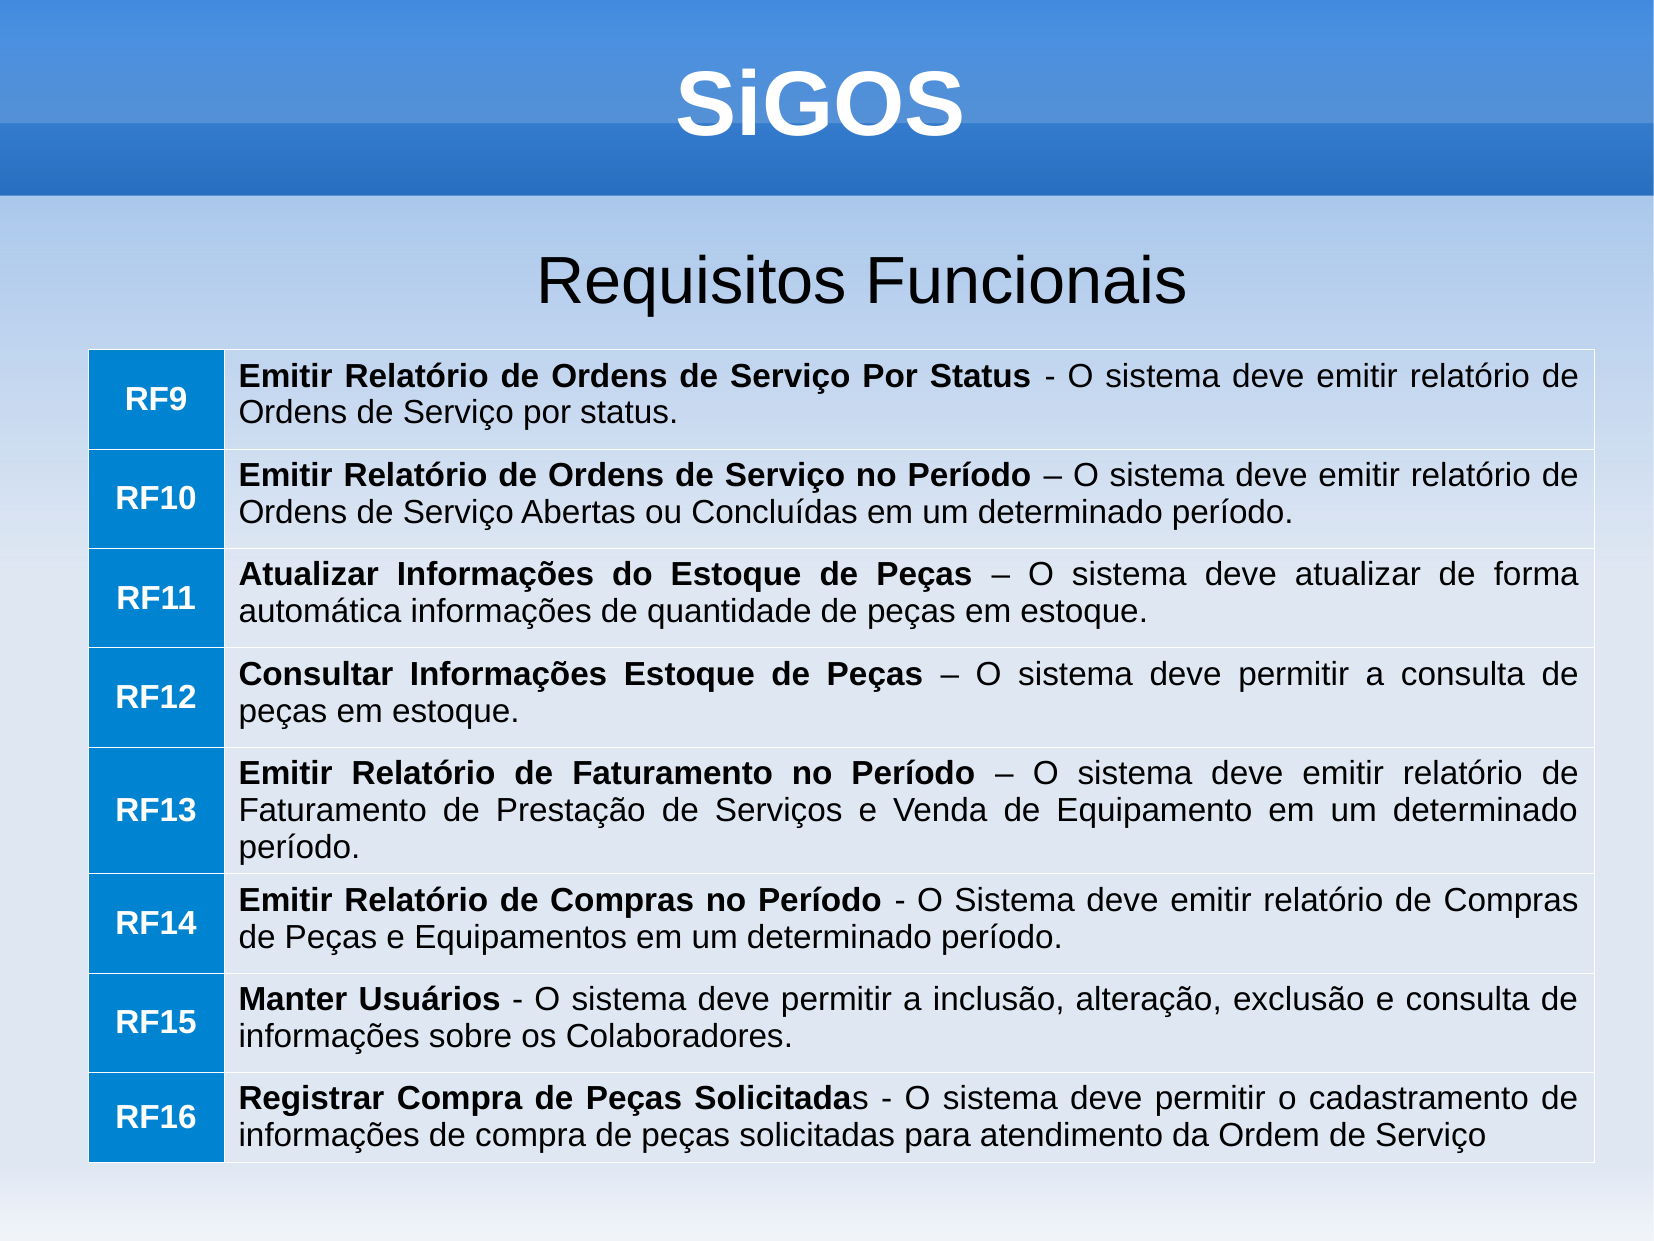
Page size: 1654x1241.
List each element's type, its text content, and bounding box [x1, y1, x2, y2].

table_cell RF13 [89, 748, 224, 873]
table_cell RF11 [89, 549, 224, 647]
title SiGOS [76, 0, 1565, 208]
table_cell Emitir Relatório de Ordens de Serviço no Período – O sistema deve emitir relatório de Ordens de Serviço Abertas ou Concluídas em um determinado período. [225, 450, 1594, 548]
table_cell Manter Usuários - O sistema deve permitir a inclusão, alteração, exclusão e consulta de informações sobre os Colaboradores. [225, 974, 1594, 1072]
table_cell Atualizar Informações do Estoque de Peças – O sistema deve atualizar de forma automática informações de quantidade de peças em estoque. [225, 549, 1594, 647]
table_cell RF16 [89, 1073, 224, 1162]
table_cell Consultar Informações Estoque de Peças – O sistema deve permitir a consulta de peças em estoque. [225, 648, 1594, 747]
picture [0, 0, 1654, 1241]
table_cell RF15 [89, 974, 224, 1072]
table_cell Emitir Relatório de Faturamento no Período – O sistema deve emitir relatório de Faturamento de Prestação de Serviços e Venda de Equipamento em um determinado período. [225, 748, 1594, 873]
table_cell RF12 [89, 648, 224, 747]
table_header RF9 [89, 350, 224, 449]
table_cell Registrar Compra de Peças Solicitadas - O sistema deve permitir o cadastramento de informações de compra de peças solicitadas para atendimento da Ordem de Serviço [225, 1073, 1594, 1162]
list Requisitos Funcionais [82, 242, 1571, 318]
table_header Emitir Relatório de Ordens de Serviço Por Status - O sistema deve emitir relatório de Ordens de Serviço por status. [225, 350, 1594, 449]
table_cell Emitir Relatório de Compras no Período - O Sistema deve emitir relatório de Compras de Peças e Equipamentos em um determinado período. [225, 874, 1594, 973]
table_cell RF10 [89, 450, 224, 548]
table_cell RF14 [89, 874, 224, 973]
